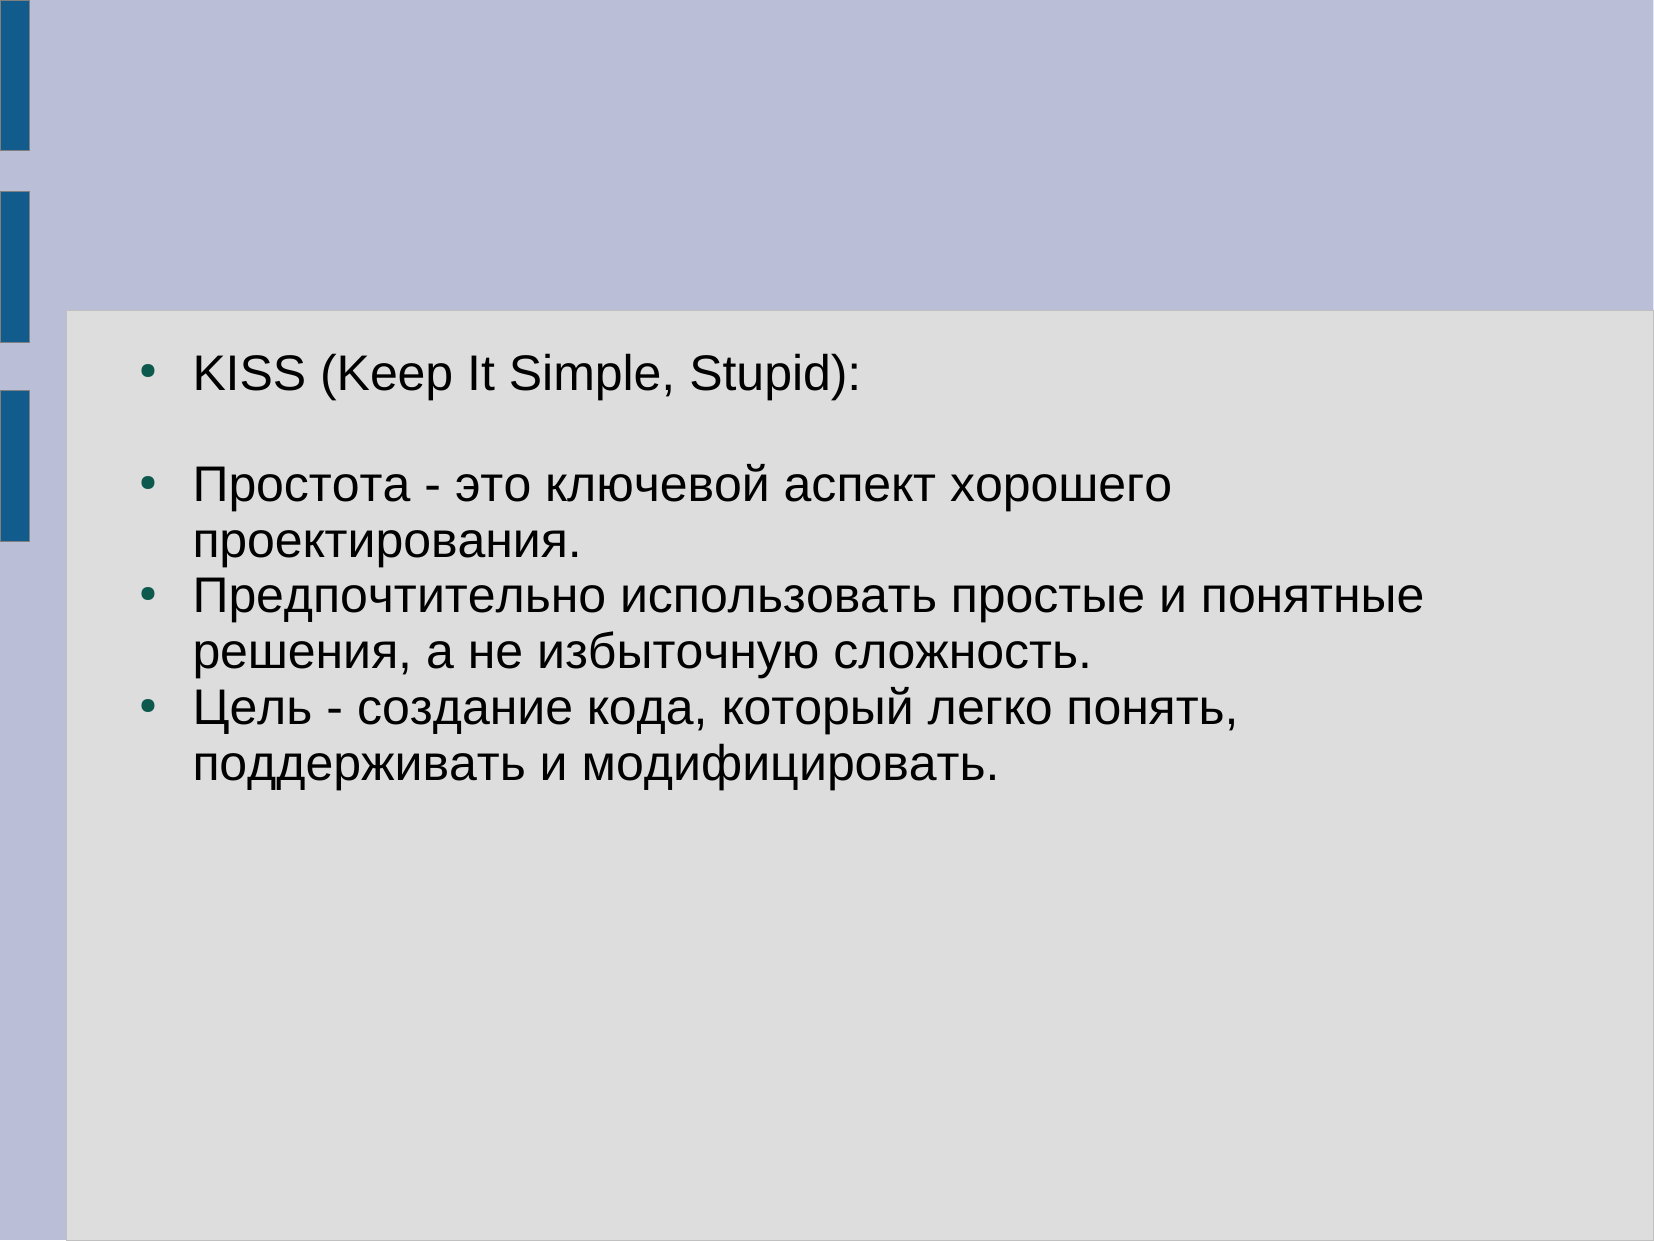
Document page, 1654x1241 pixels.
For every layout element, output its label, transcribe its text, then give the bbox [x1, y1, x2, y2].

list KISS (Keep It Simple, Stupid): Простота - это ключевой аспект хорошего проектирования. Предпочтительно использовать простые и понятные решения, а не избыточную сложность. Цель - создание кода, который легко понять, поддерживать и модифицировать. [121, 344, 1534, 1127]
